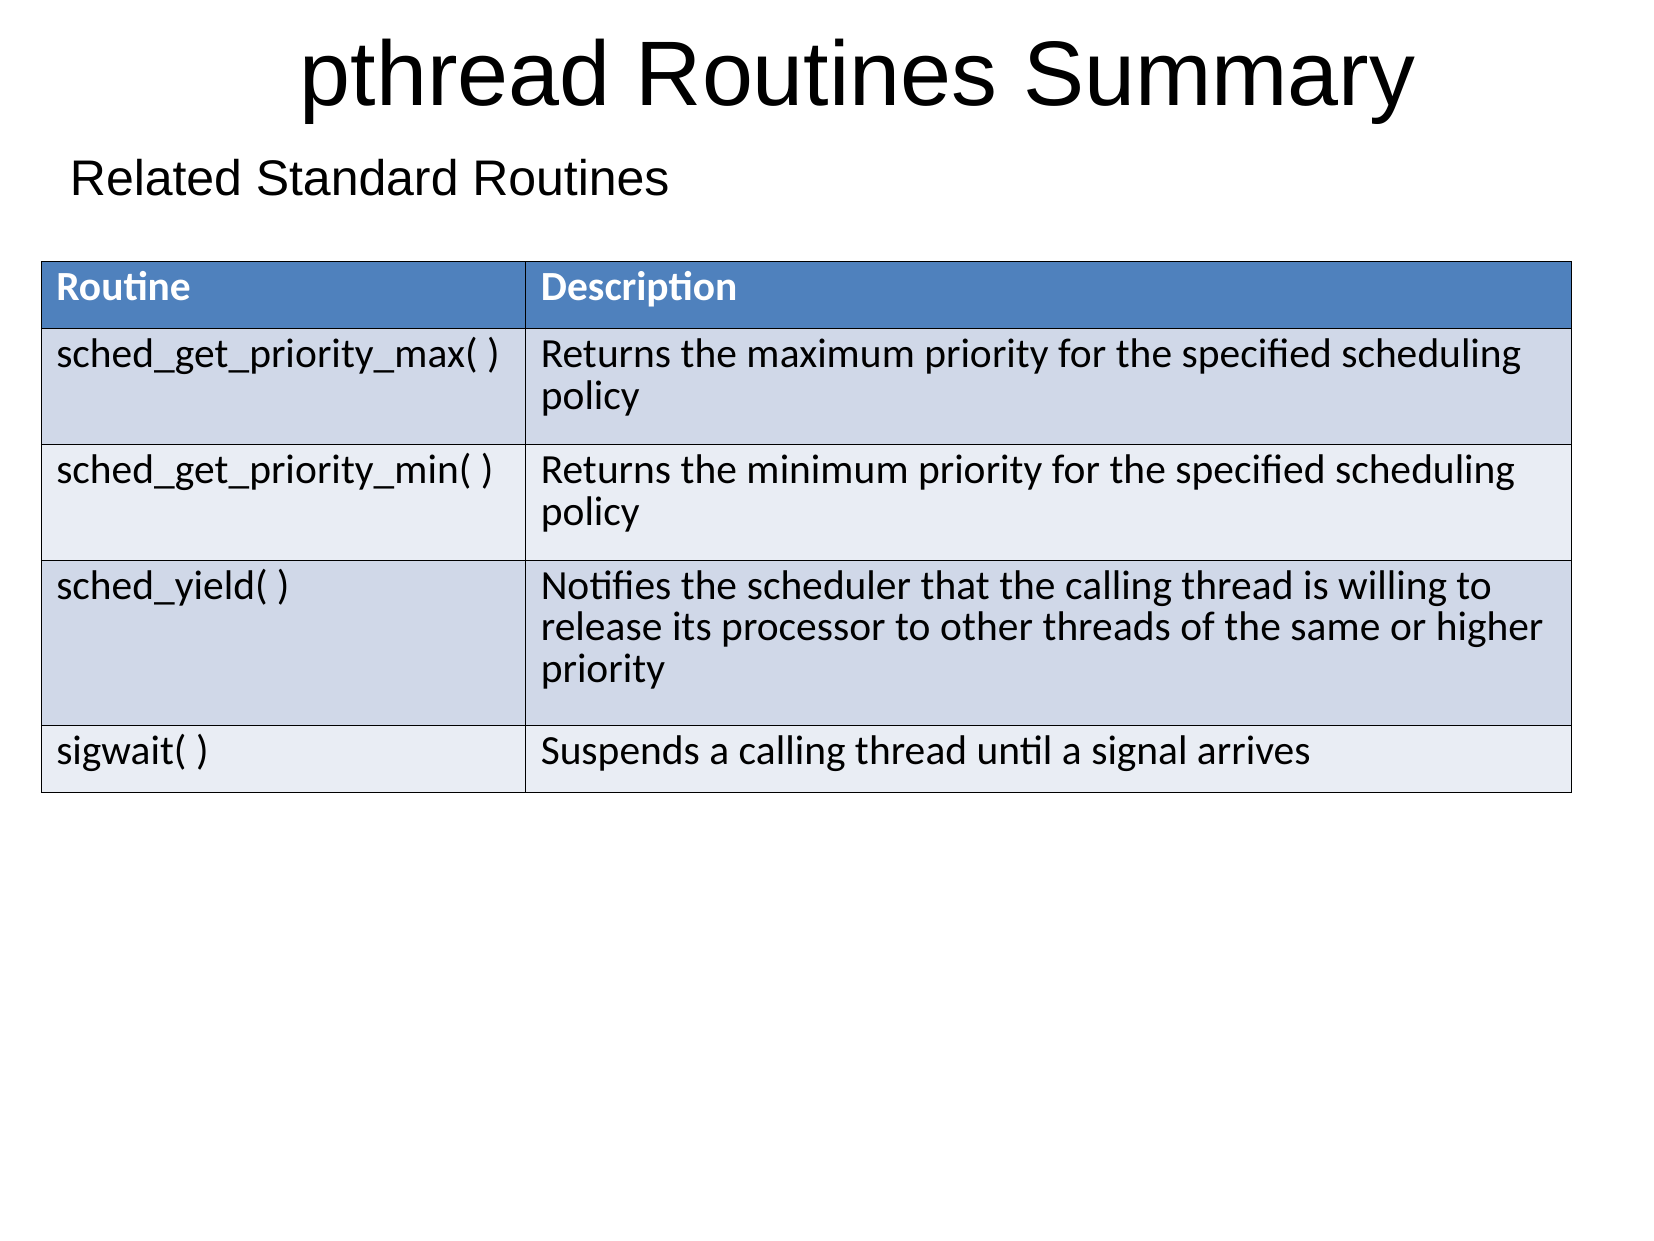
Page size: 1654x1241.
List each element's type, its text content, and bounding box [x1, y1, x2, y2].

title pthread Routines Summary [96, 0, 1585, 138]
table_cell sched_yield( ) [42, 561, 525, 725]
table_cell sigwait( ) [42, 726, 525, 792]
table_header Description [526, 262, 1571, 328]
table_cell Returns the maximum priority for the specified scheduling policy [526, 329, 1571, 444]
table_cell Notifies the scheduler that the calling thread is willing to release its processor to other threads of the same or higher priority [526, 561, 1571, 725]
table_cell Suspends a calling thread until a signal arrives [526, 726, 1571, 792]
list Related Standard Routines [55, 137, 1544, 235]
table_header Routine [42, 262, 525, 328]
table_cell sched_get_priority_min( ) [42, 445, 525, 560]
table_cell Returns the minimum priority for the specified scheduling policy [526, 445, 1571, 560]
table_cell sched_get_priority_max( ) [42, 329, 525, 444]
